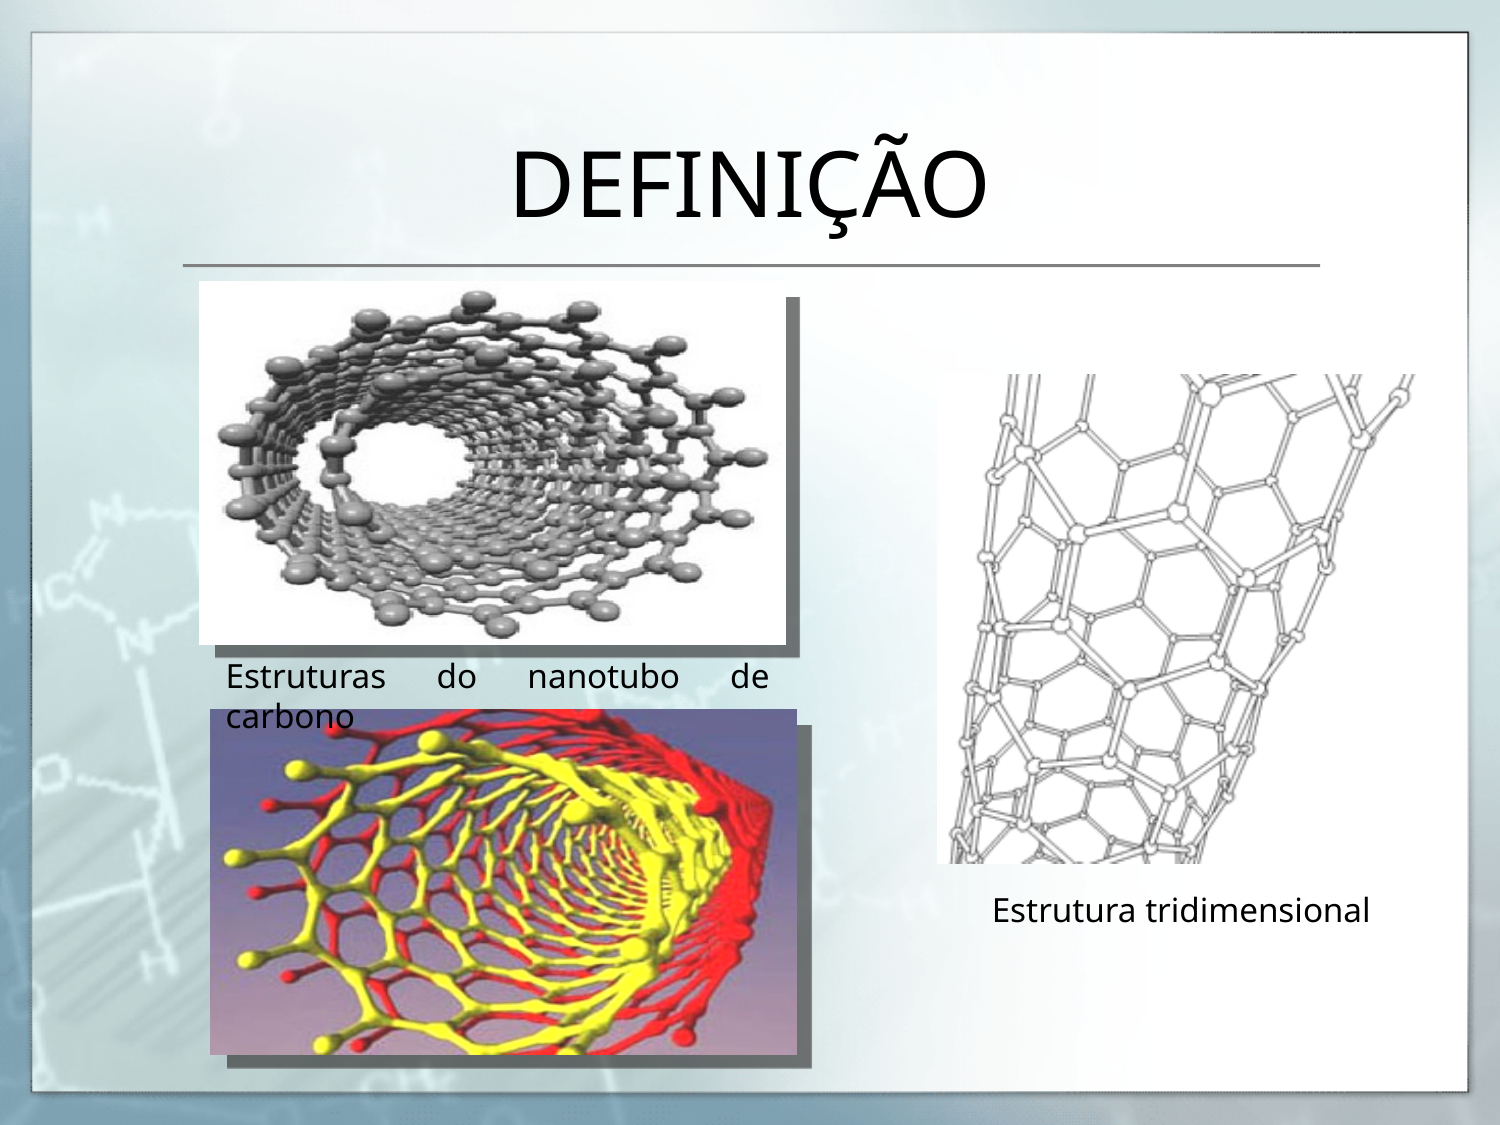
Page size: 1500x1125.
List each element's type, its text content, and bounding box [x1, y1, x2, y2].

text_box DEFINIÇÃO [62, 93, 1438, 269]
text_box Estrutura tridimensional [960, 881, 1403, 937]
text_box Estruturas do nanotubo de carbono [210, 647, 786, 743]
picture [0, 0, 1500, 1125]
